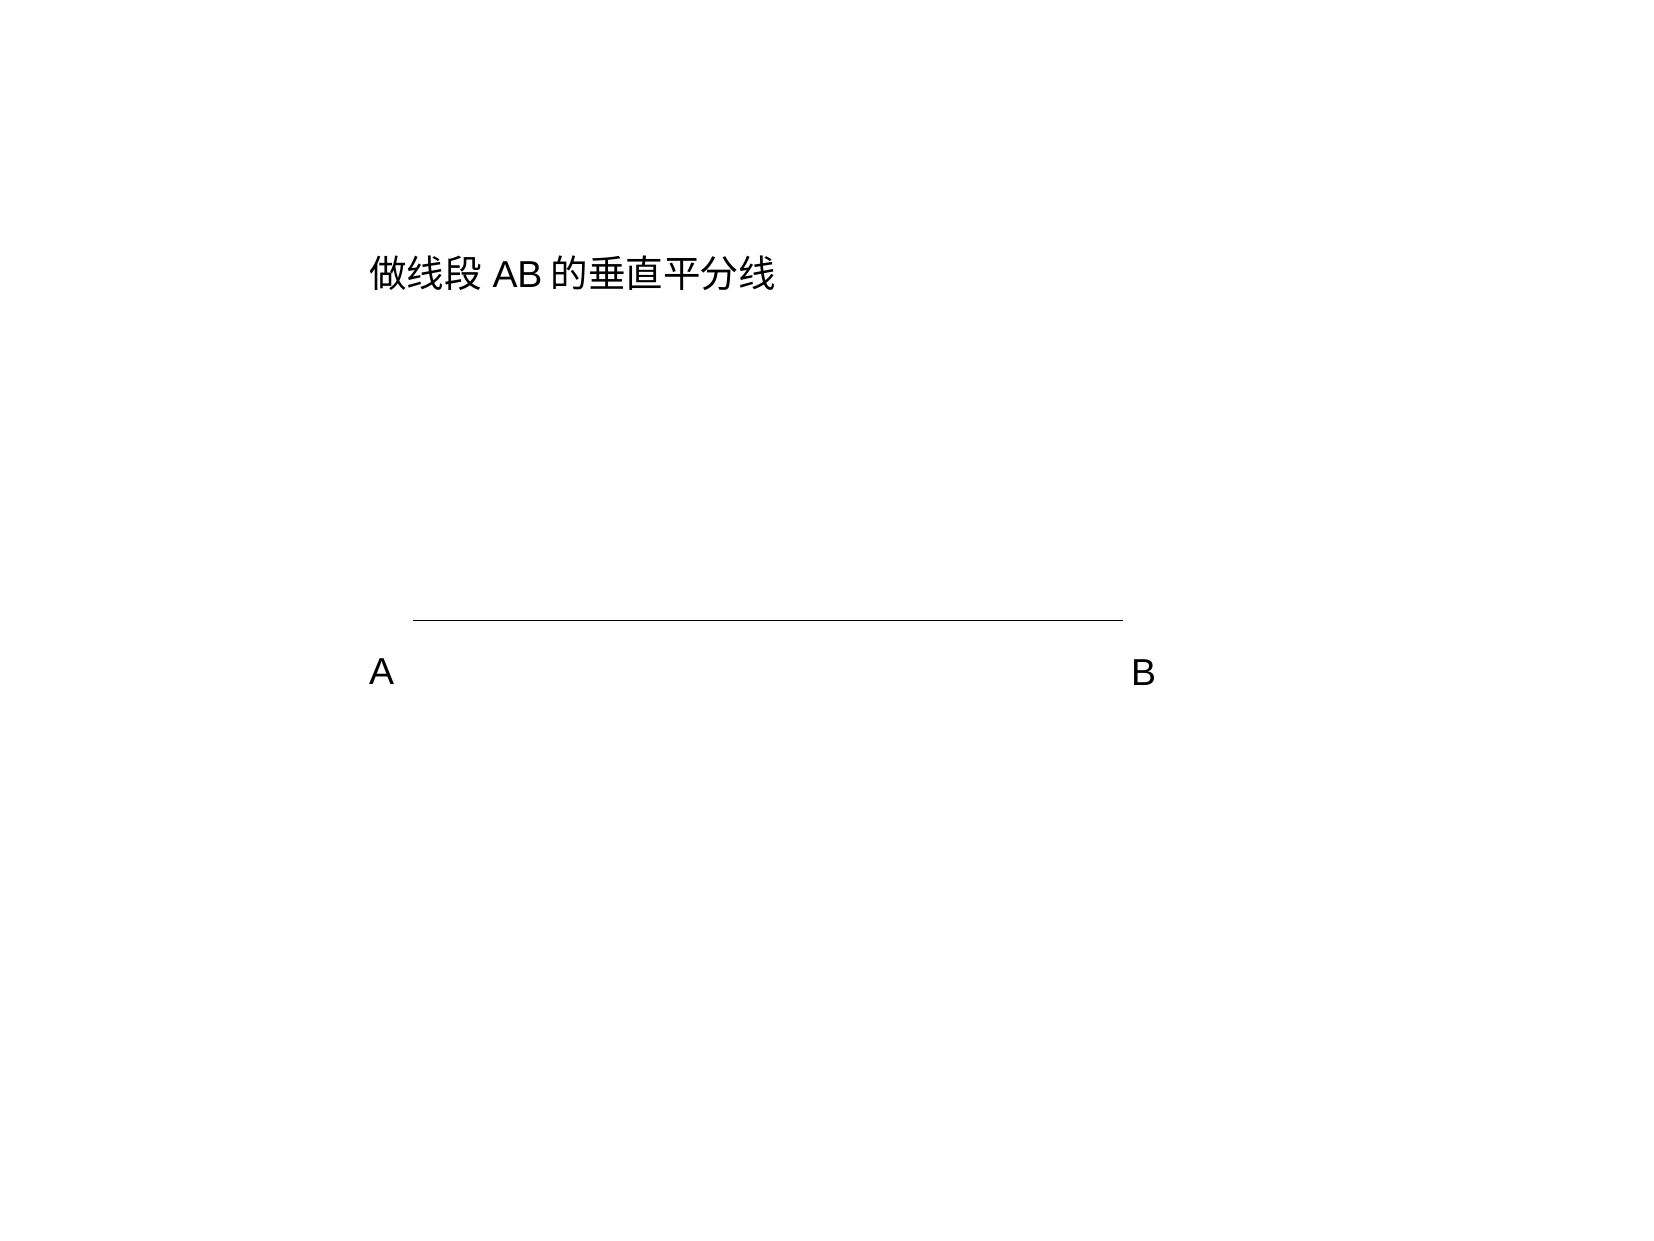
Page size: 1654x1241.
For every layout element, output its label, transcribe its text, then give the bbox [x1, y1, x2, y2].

text_box B [1116, 643, 1171, 701]
text_box A [354, 643, 409, 701]
text_box 做线段AB的垂直平分线 [354, 236, 784, 294]
